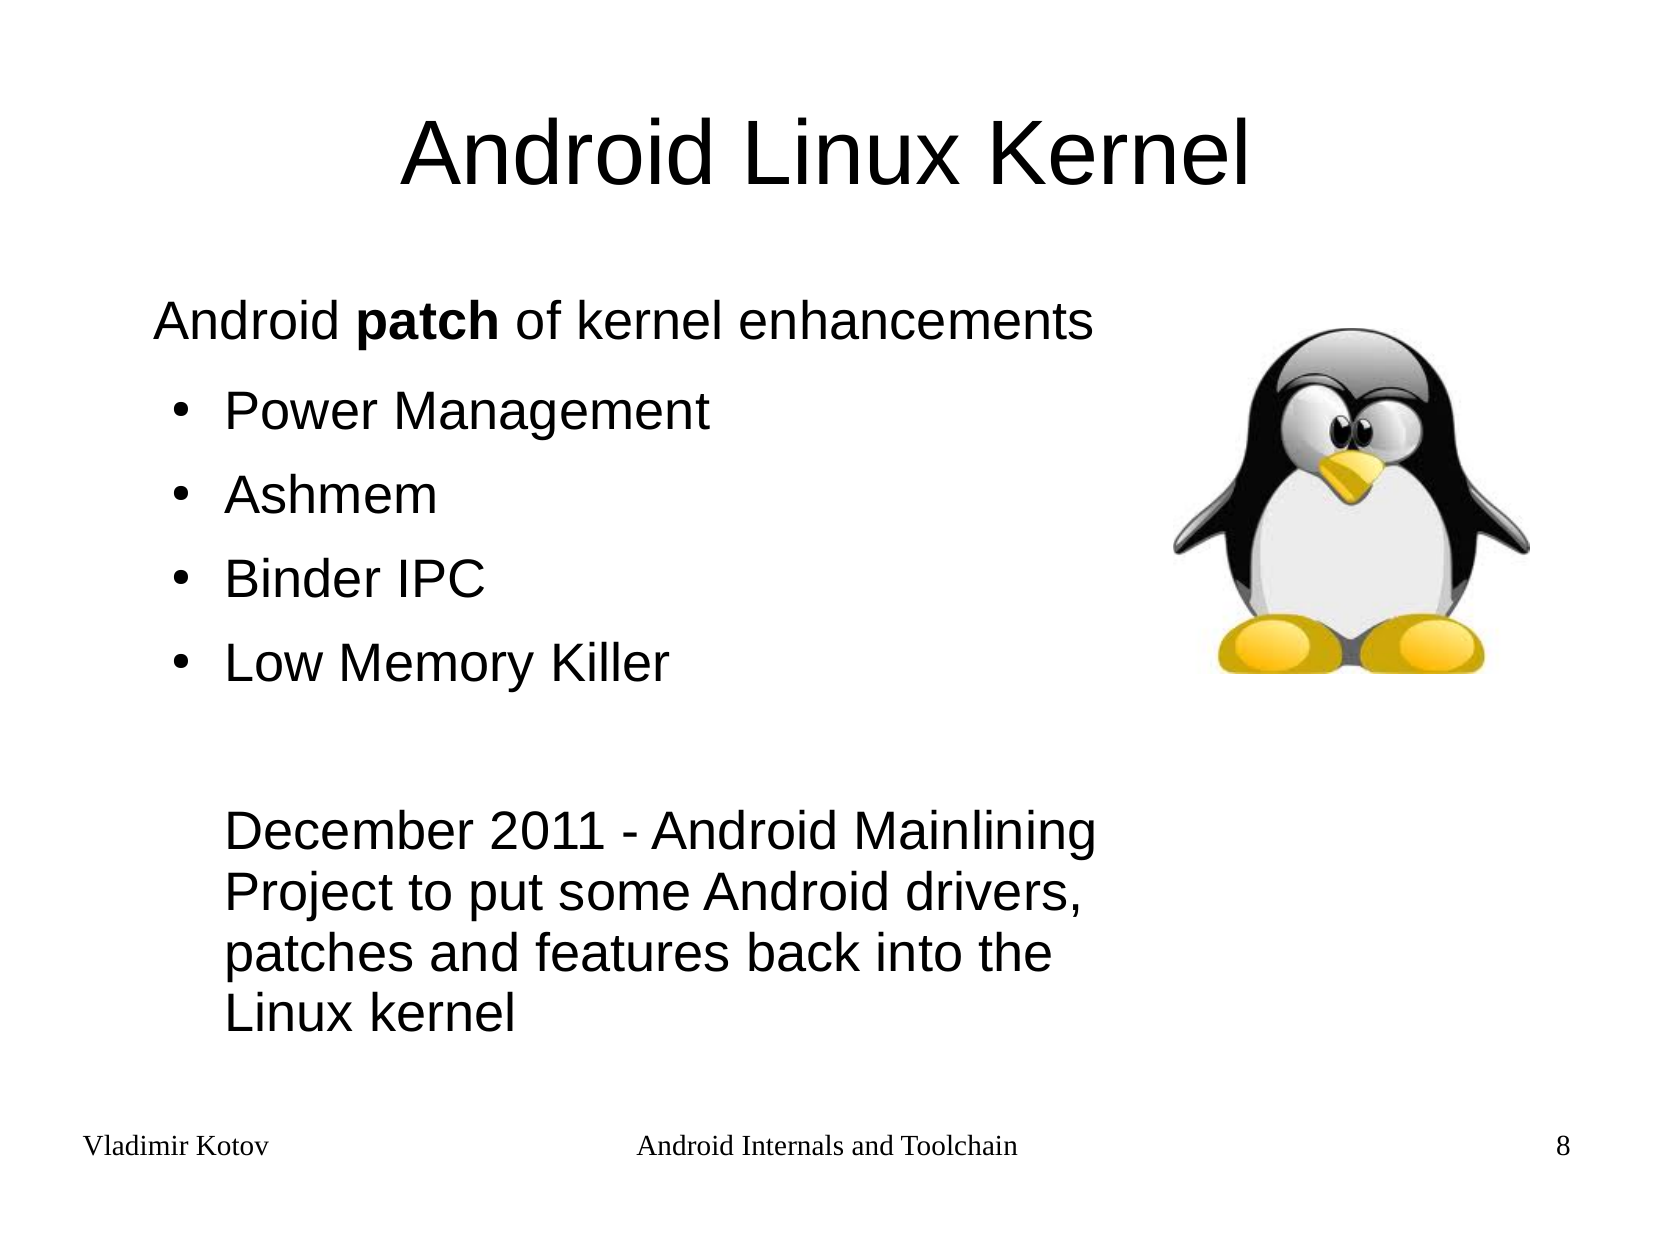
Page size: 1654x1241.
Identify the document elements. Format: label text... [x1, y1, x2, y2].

list Android patch of kernel enhancements Power Management Ashmem Binder IPC Low Memory Killer December 2011 - Android Mainlining Project to put some Android drivers, patches and features back into the Linux kernel [82, 290, 1109, 1109]
picture [1173, 328, 1530, 674]
title Android Linux Kernel [82, 49, 1571, 257]
